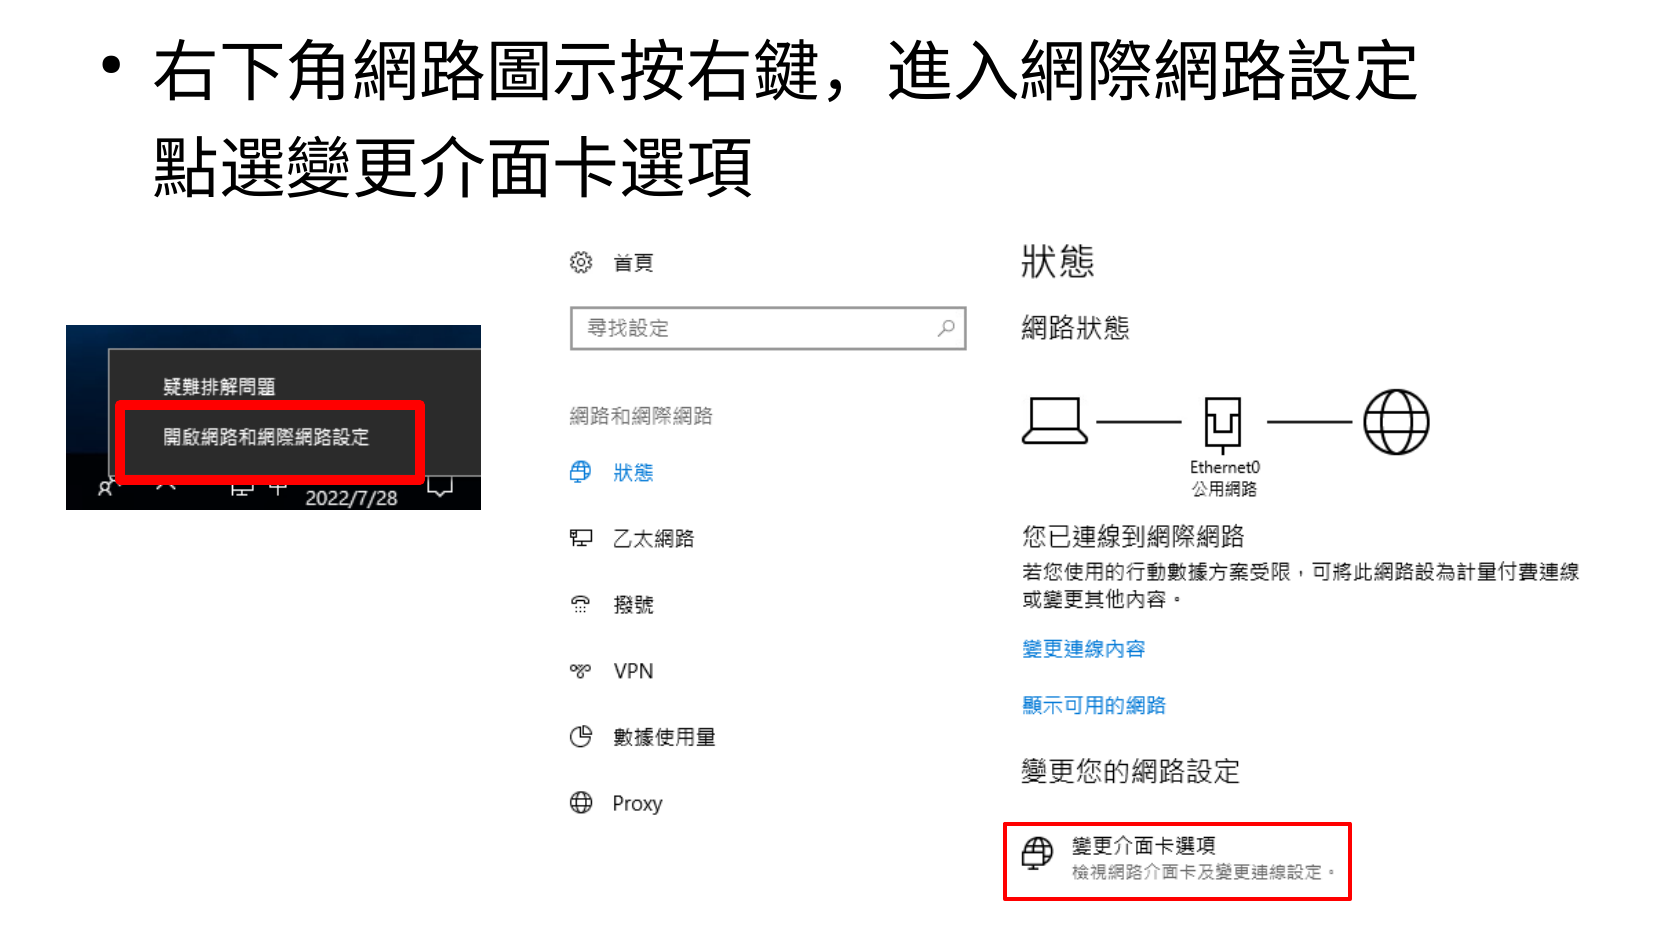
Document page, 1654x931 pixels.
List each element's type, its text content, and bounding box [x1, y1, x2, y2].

picture [562, 239, 1591, 899]
picture [1007, 826, 1348, 897]
title 右下角網路圖示按右鍵，進入網際網路設定 點選變更介面卡選項 [81, 18, 1570, 212]
picture [66, 325, 481, 511]
